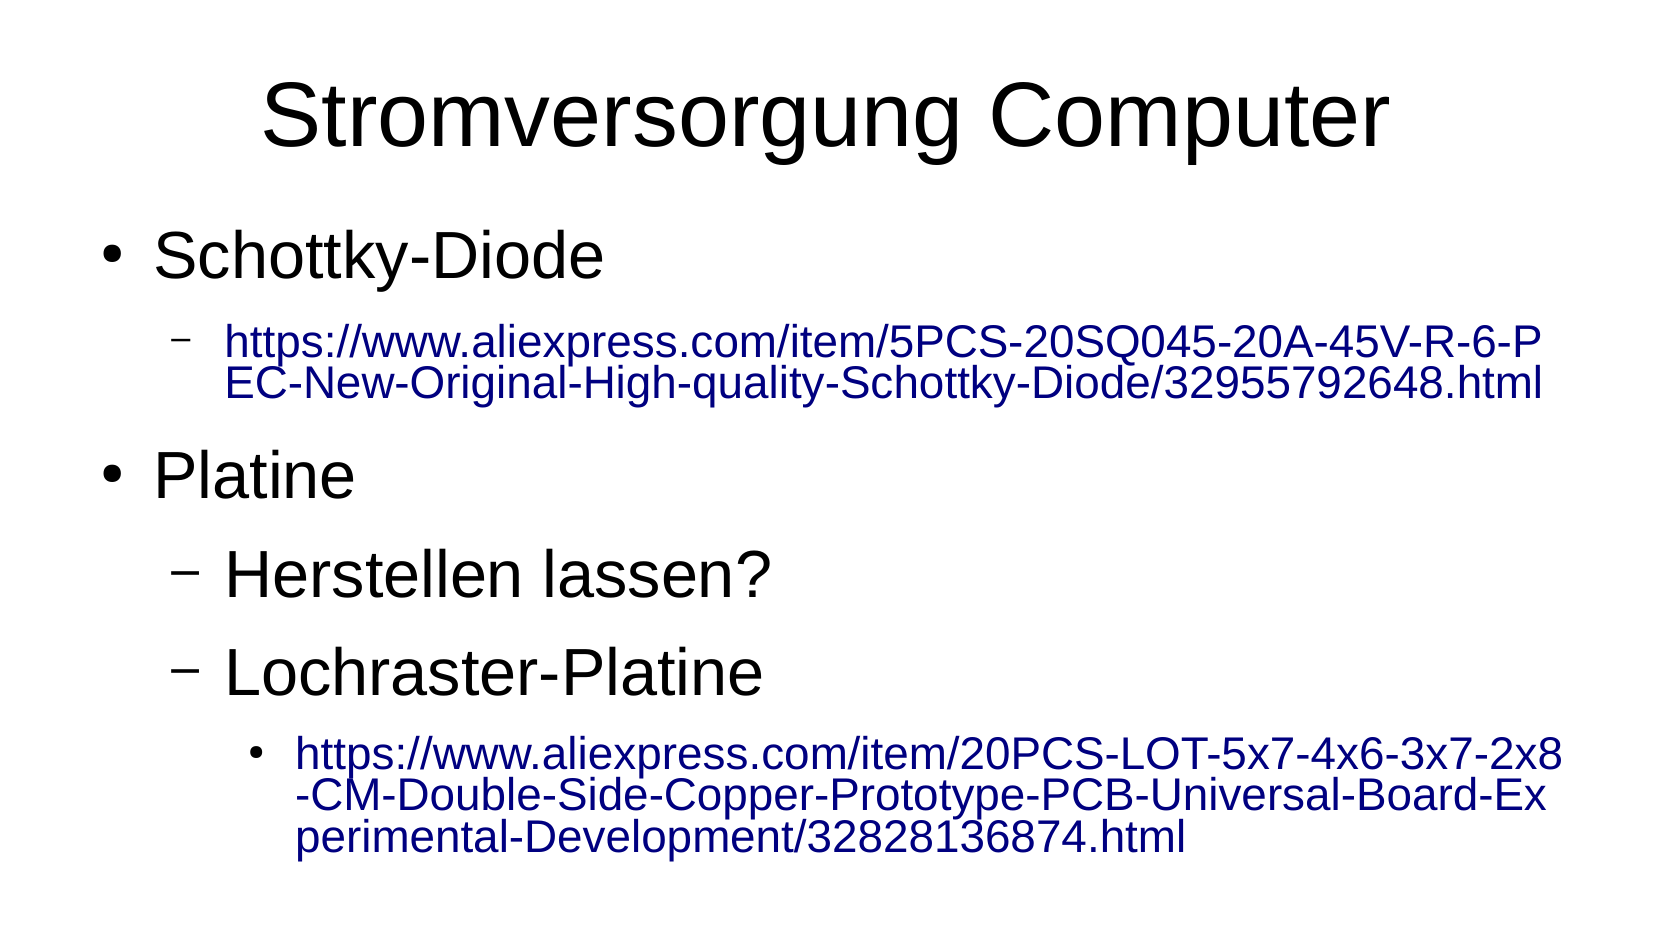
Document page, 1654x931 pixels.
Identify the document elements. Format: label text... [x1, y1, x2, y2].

title Stromversorgung Computer [82, 37, 1571, 193]
list Schottky-Diode https://www.aliexpress.com/item/5PCS-20SQ045-20A-45V-R-6-PEC-New-Original-High-quality-Schottky-Diode/32955792648.html Platine Herstellen lassen? Lochraster-Platine https://www.aliexpress.com/item/20PCS-LOT-5x7-4x6-3x7-2x8-CM-Double-Side-Copper-Prototype-PCB-Universal-Board-Experimental-Development/32828136874.html [82, 217, 1571, 924]
